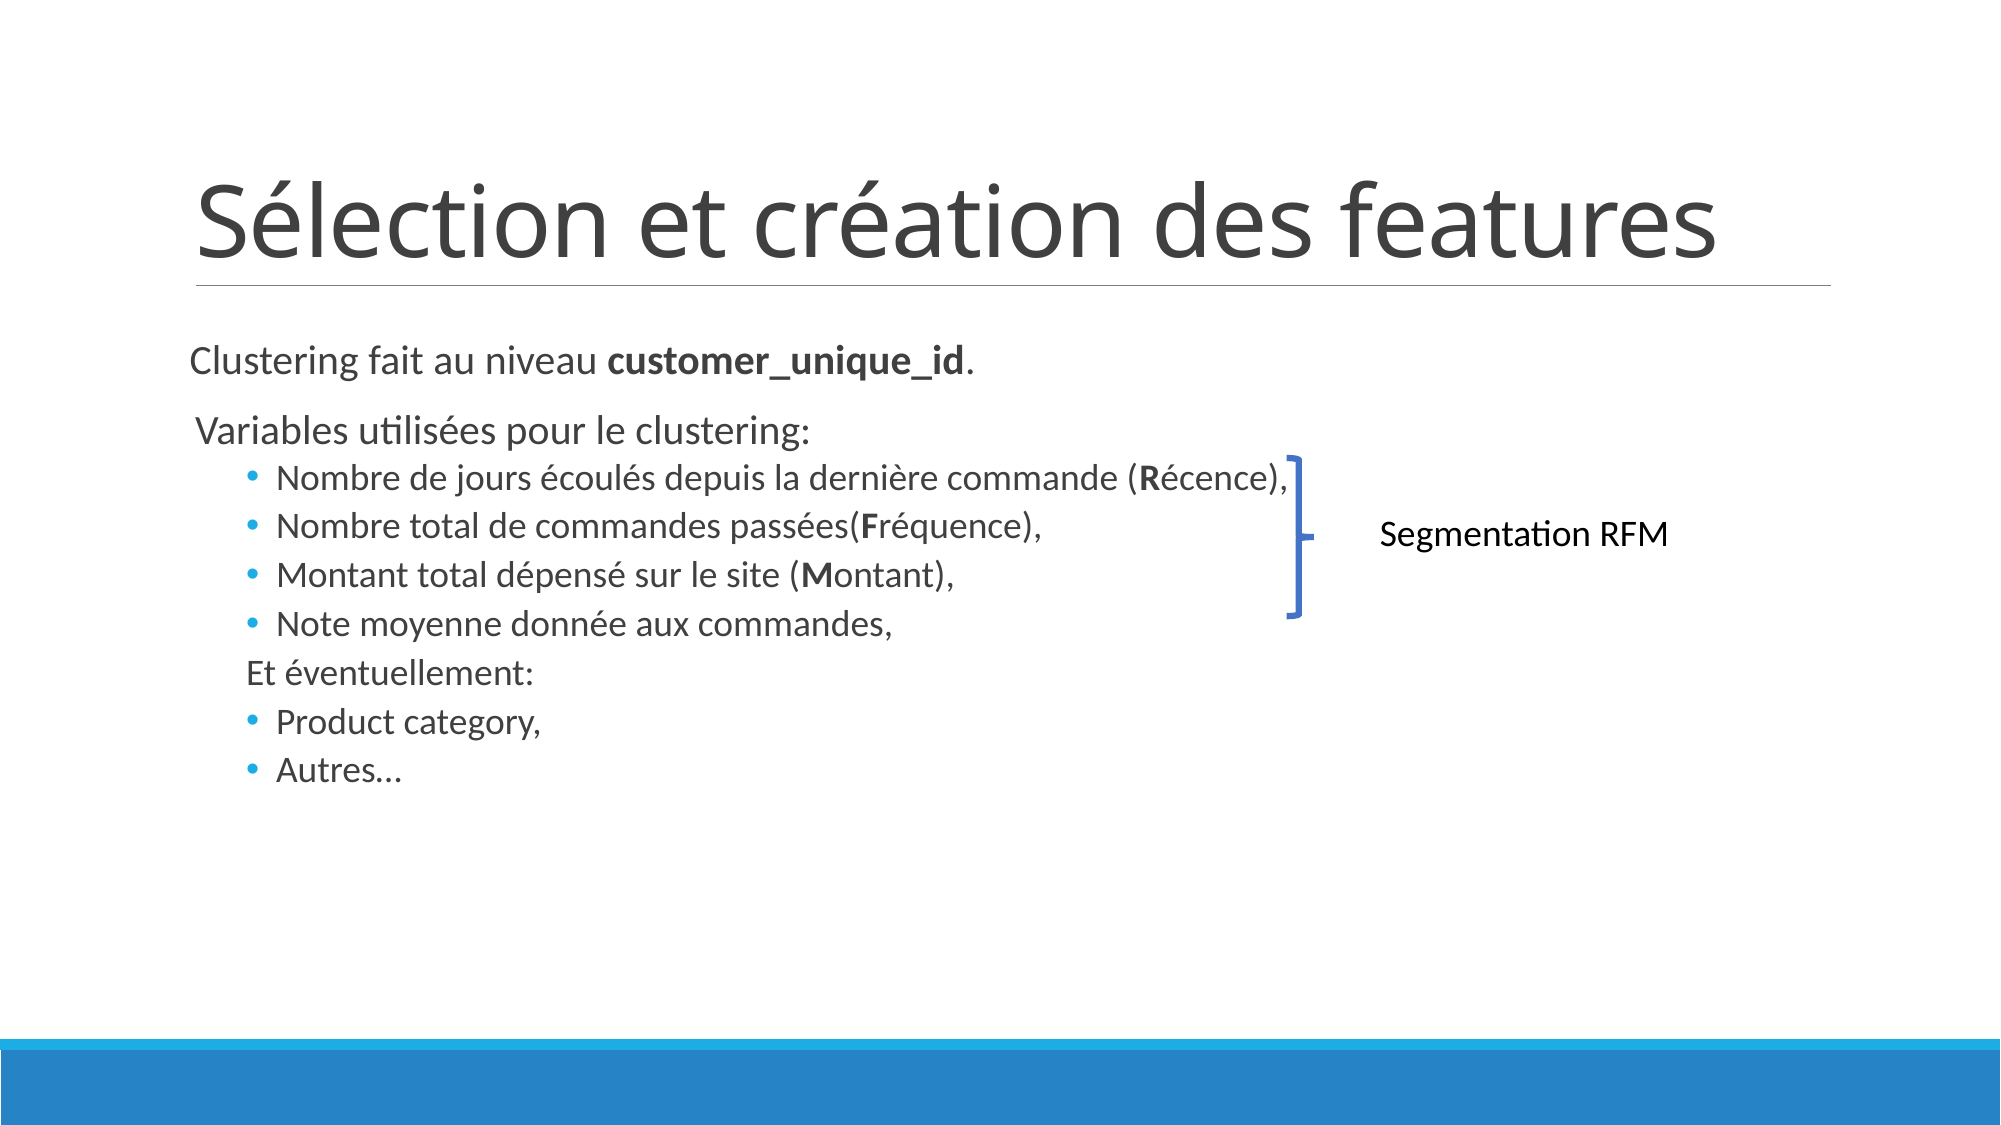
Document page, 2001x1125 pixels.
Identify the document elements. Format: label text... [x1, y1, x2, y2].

list Clustering fait au niveau customer_unique_id. Variables utilisées pour le clustering: Nombre de jours écoulés depuis la dernière commande (Récence), Nombre total de commandes passées(Fréquence), Montant total dépensé sur le site (Montant), Note moyenne donnée aux commandes, Et éventuellement: Product category, Autres… [180, 331, 1831, 963]
text_box Segmentation RFM [1364, 501, 1701, 563]
title Sélection et création des features [180, 47, 1831, 286]
